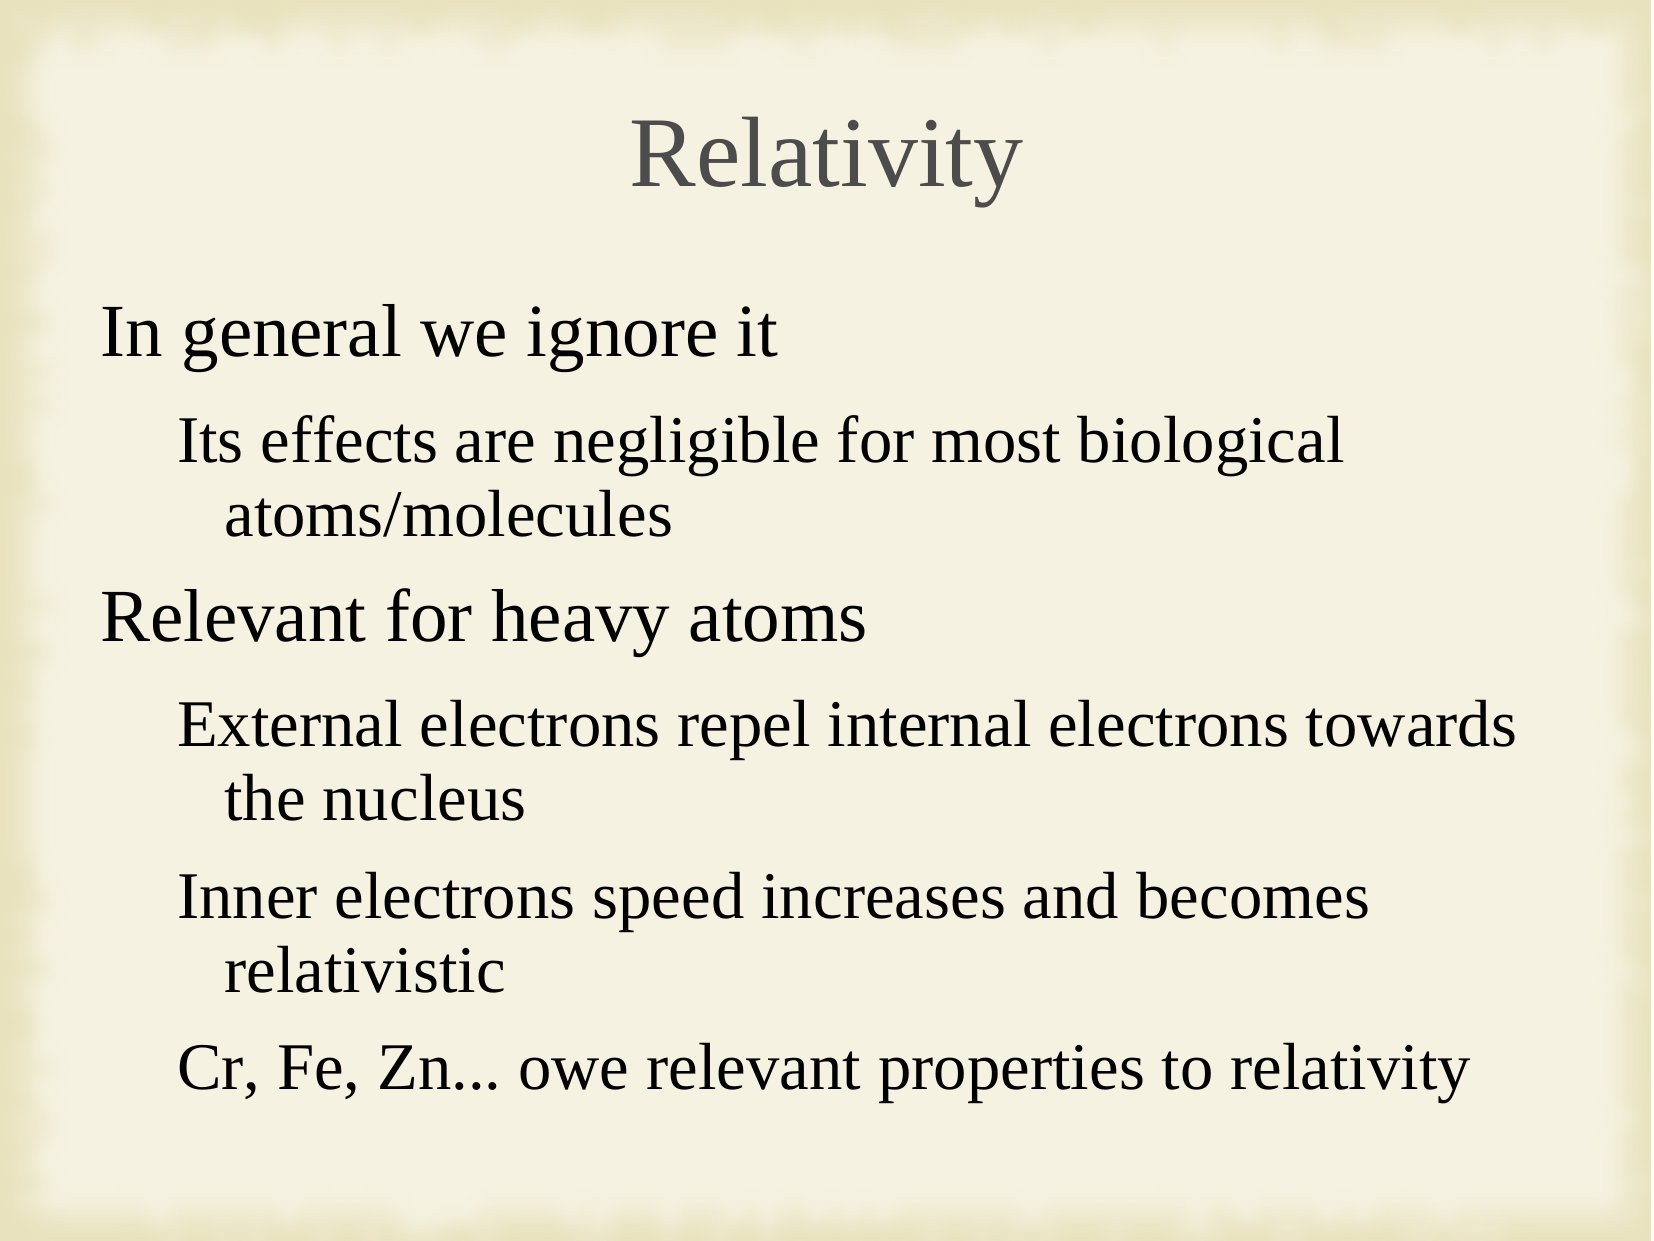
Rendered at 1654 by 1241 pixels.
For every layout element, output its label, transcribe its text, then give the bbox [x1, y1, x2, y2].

picture [0, 0, 1651, 1241]
title Relativity [82, 56, 1571, 250]
list In general we ignore it Its effects are negligible for most biological atoms/molecules Relevant for heavy atoms External electrons repel internal electrons towards the nucleus Inner electrons speed increases and becomes relativistic Cr, Fe, Zn... owe relevant properties to relativity [82, 290, 1571, 1105]
